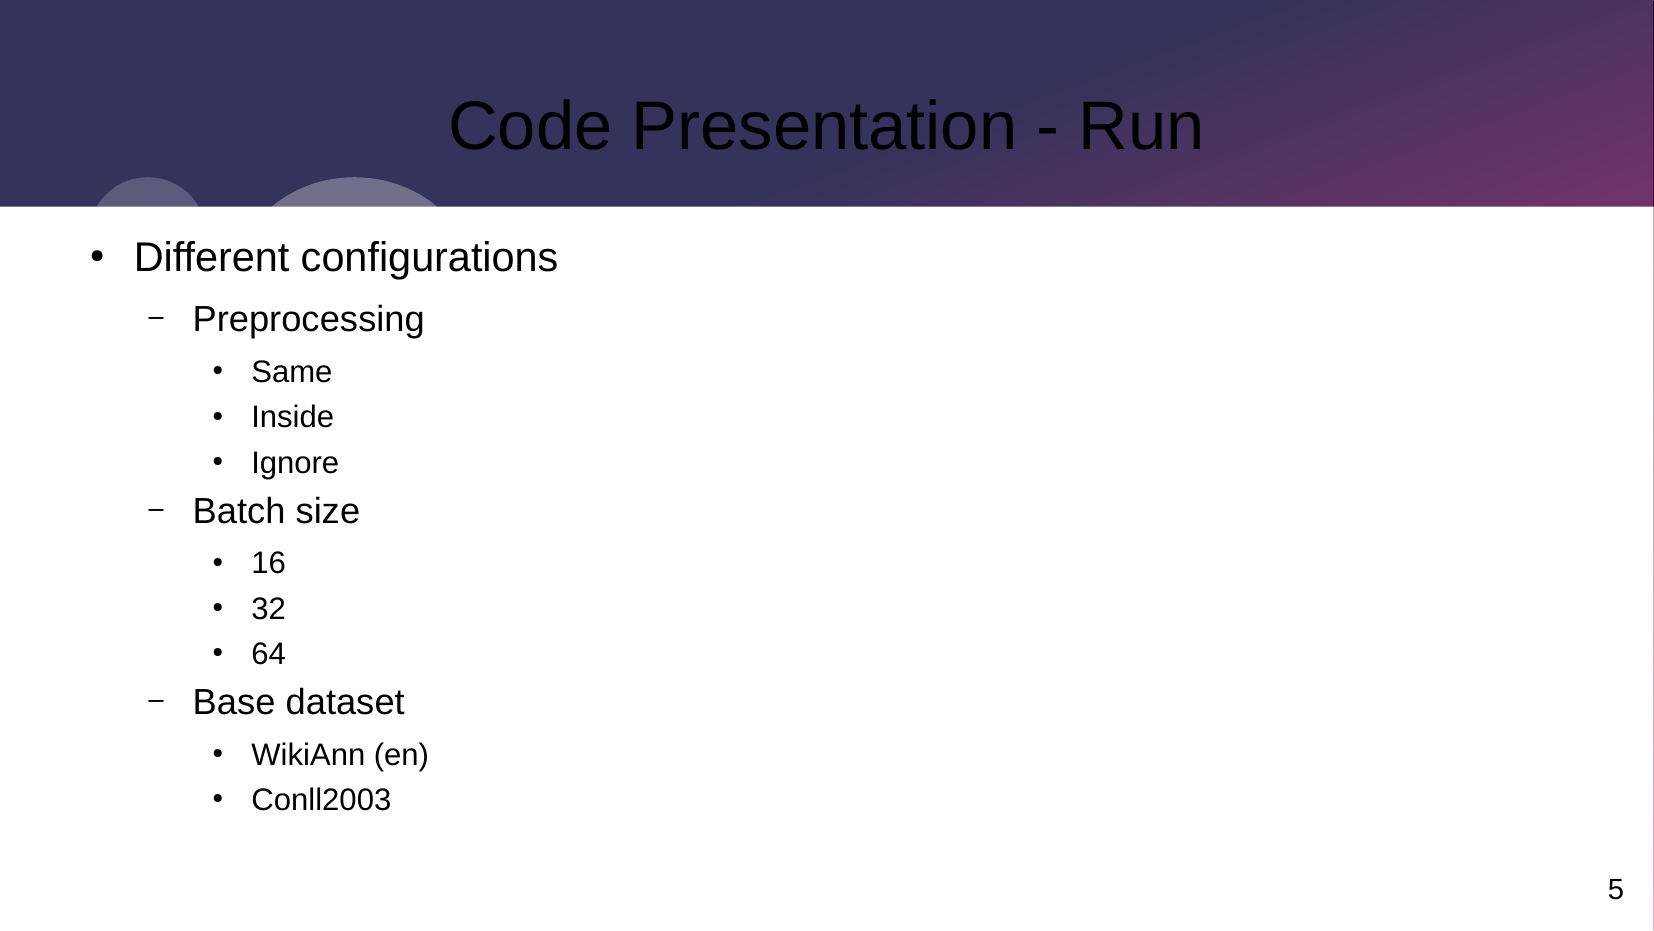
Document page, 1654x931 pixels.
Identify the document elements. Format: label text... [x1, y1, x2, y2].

title Code Presentation - Run [88, 44, 1565, 207]
list Different configurations Preprocessing Same Inside Ignore Batch size 16 32 64 Base dataset WikiAnn (en) Conll2003 [75, 234, 1552, 826]
